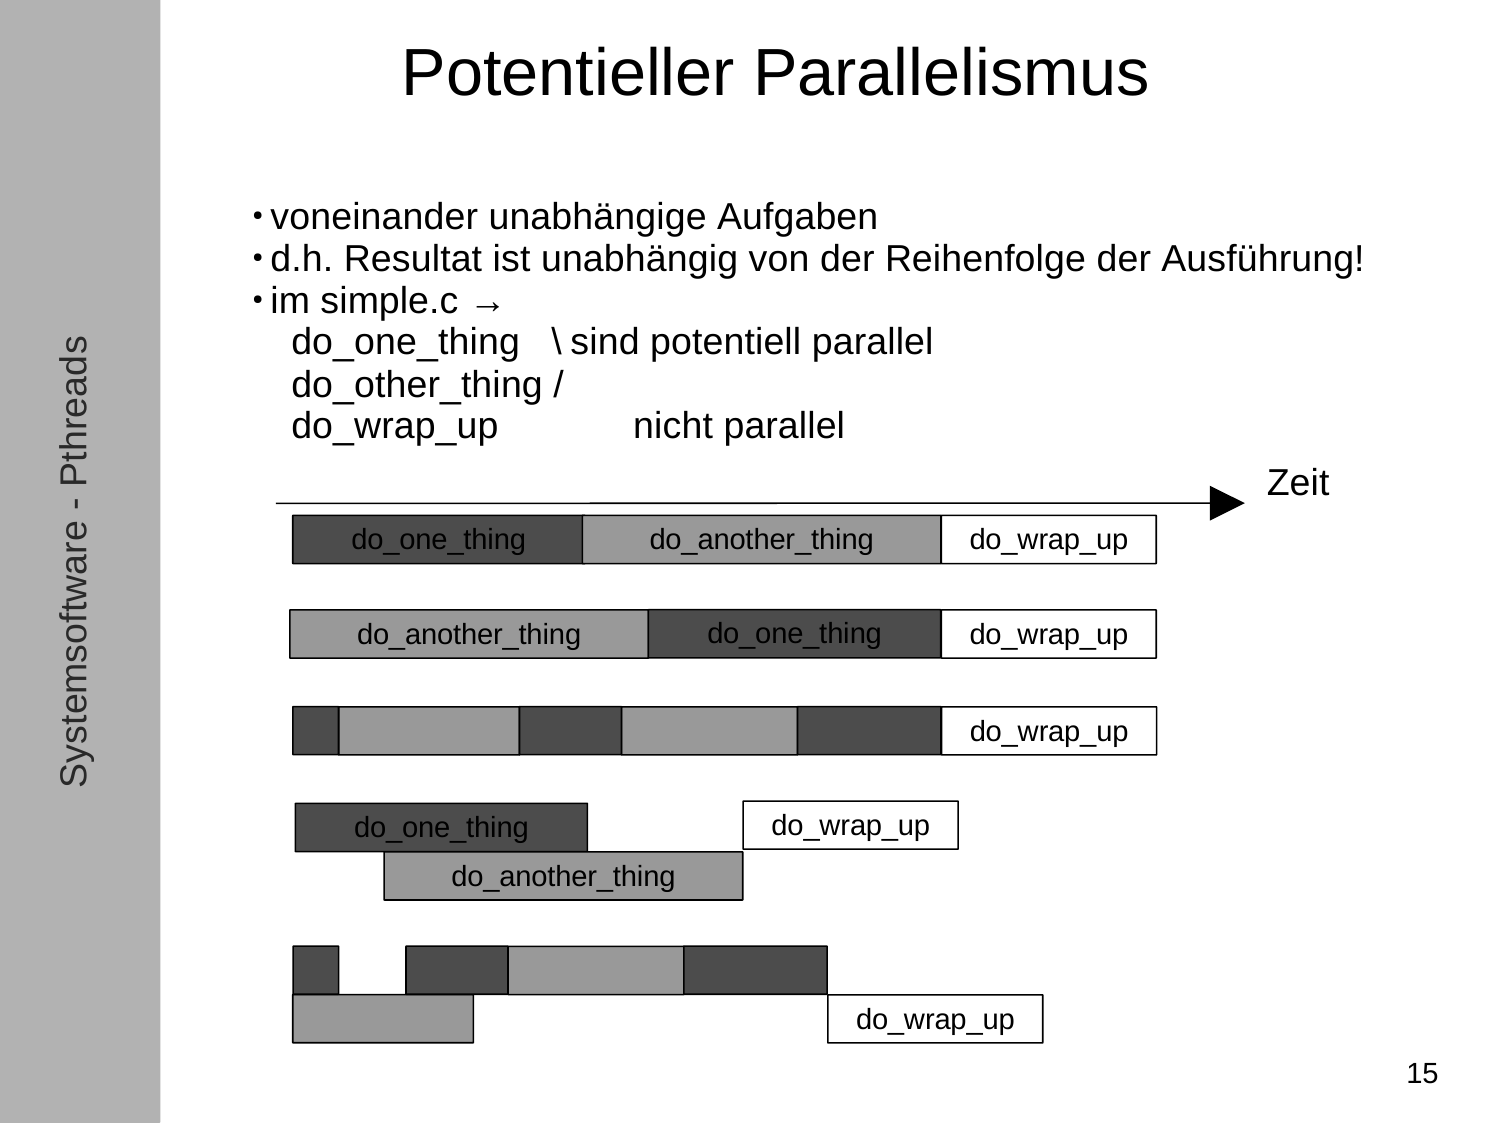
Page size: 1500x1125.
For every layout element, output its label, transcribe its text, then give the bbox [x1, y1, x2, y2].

text_box Zeit [1266, 461, 1348, 517]
text_box do_wrap_up [941, 706, 1157, 756]
text_box Potentieller Parallelismus [338, 27, 1214, 123]
text_box do_another_thing [582, 515, 941, 564]
text_box do_one_thing [295, 803, 588, 852]
text_box [292, 706, 941, 755]
text_box do_wrap_up [941, 609, 1157, 659]
text_box [0, 0, 160, 1123]
text_box Systemsoftware - Pthreads [47, 1, 121, 1124]
text_box <number> [1406, 1057, 1500, 1106]
text_box [292, 946, 828, 1043]
text_box do_one_thing [648, 609, 941, 658]
text_box do_wrap_up [827, 994, 1043, 1044]
text_box do_wrap_up [941, 515, 1157, 564]
text_box do_one_thing [292, 515, 582, 564]
text_box do_another_thing [384, 851, 743, 901]
text_box do_wrap_up [743, 801, 959, 850]
text_box voneinander unabhängige Aufgaben d.h. Resultat ist unabhängig von der Reihenfolge der Ausführung! im simple.c → do_one_thing \ sind potentiell parallel do_other_thing / do_wrap_up nicht parallel [237, 187, 1448, 918]
